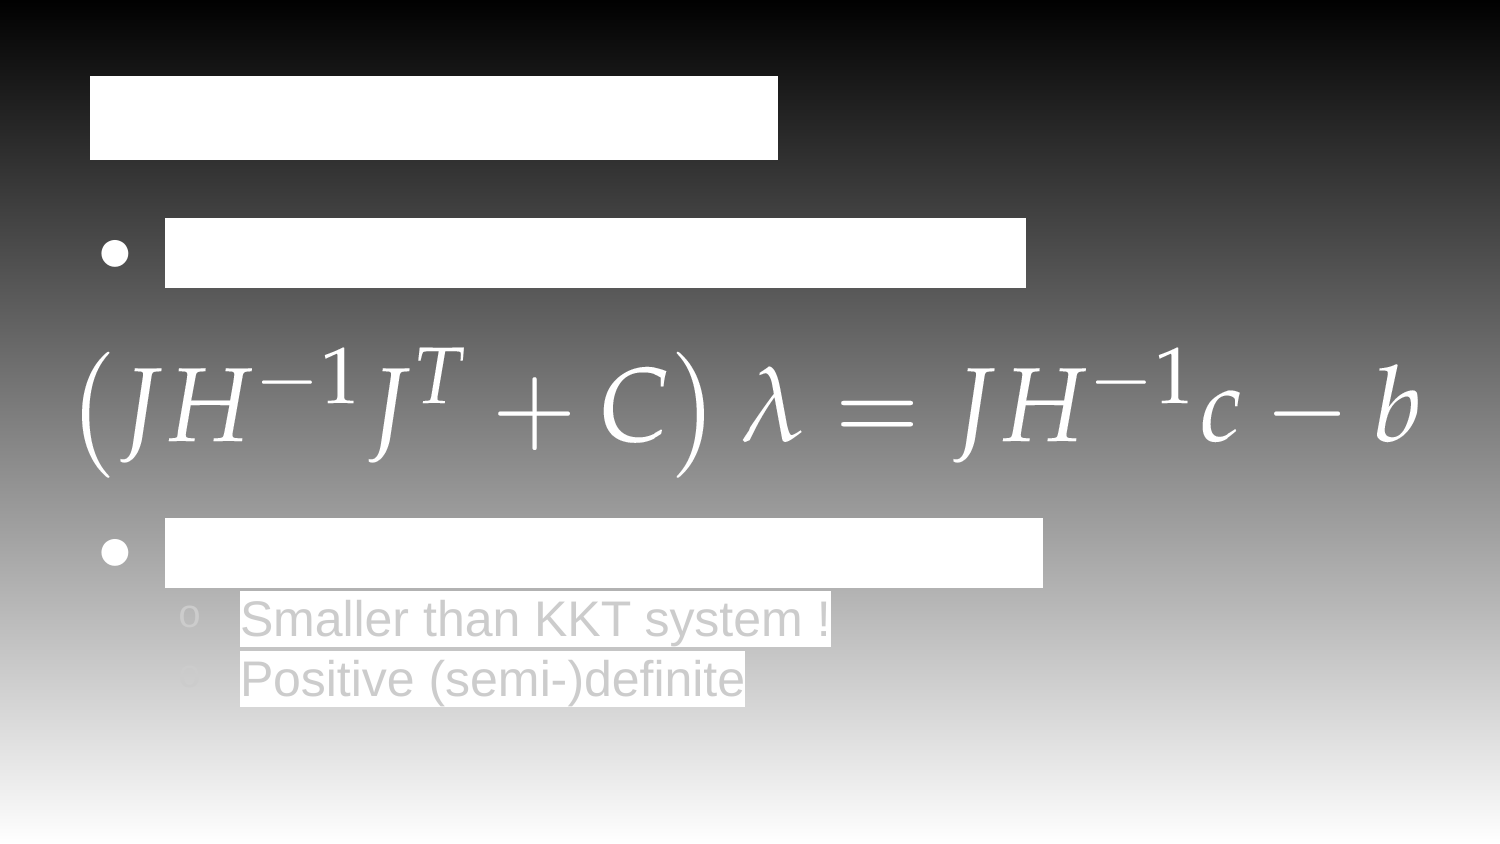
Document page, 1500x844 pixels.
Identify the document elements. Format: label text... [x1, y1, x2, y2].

picture [82, 347, 1418, 478]
title Schur Complement [75, 33, 1425, 175]
list Assuming H is easily invertible: “Regularized” constraint system Smaller than KKT system ! Positive (semi-)definite [75, 196, 1425, 808]
